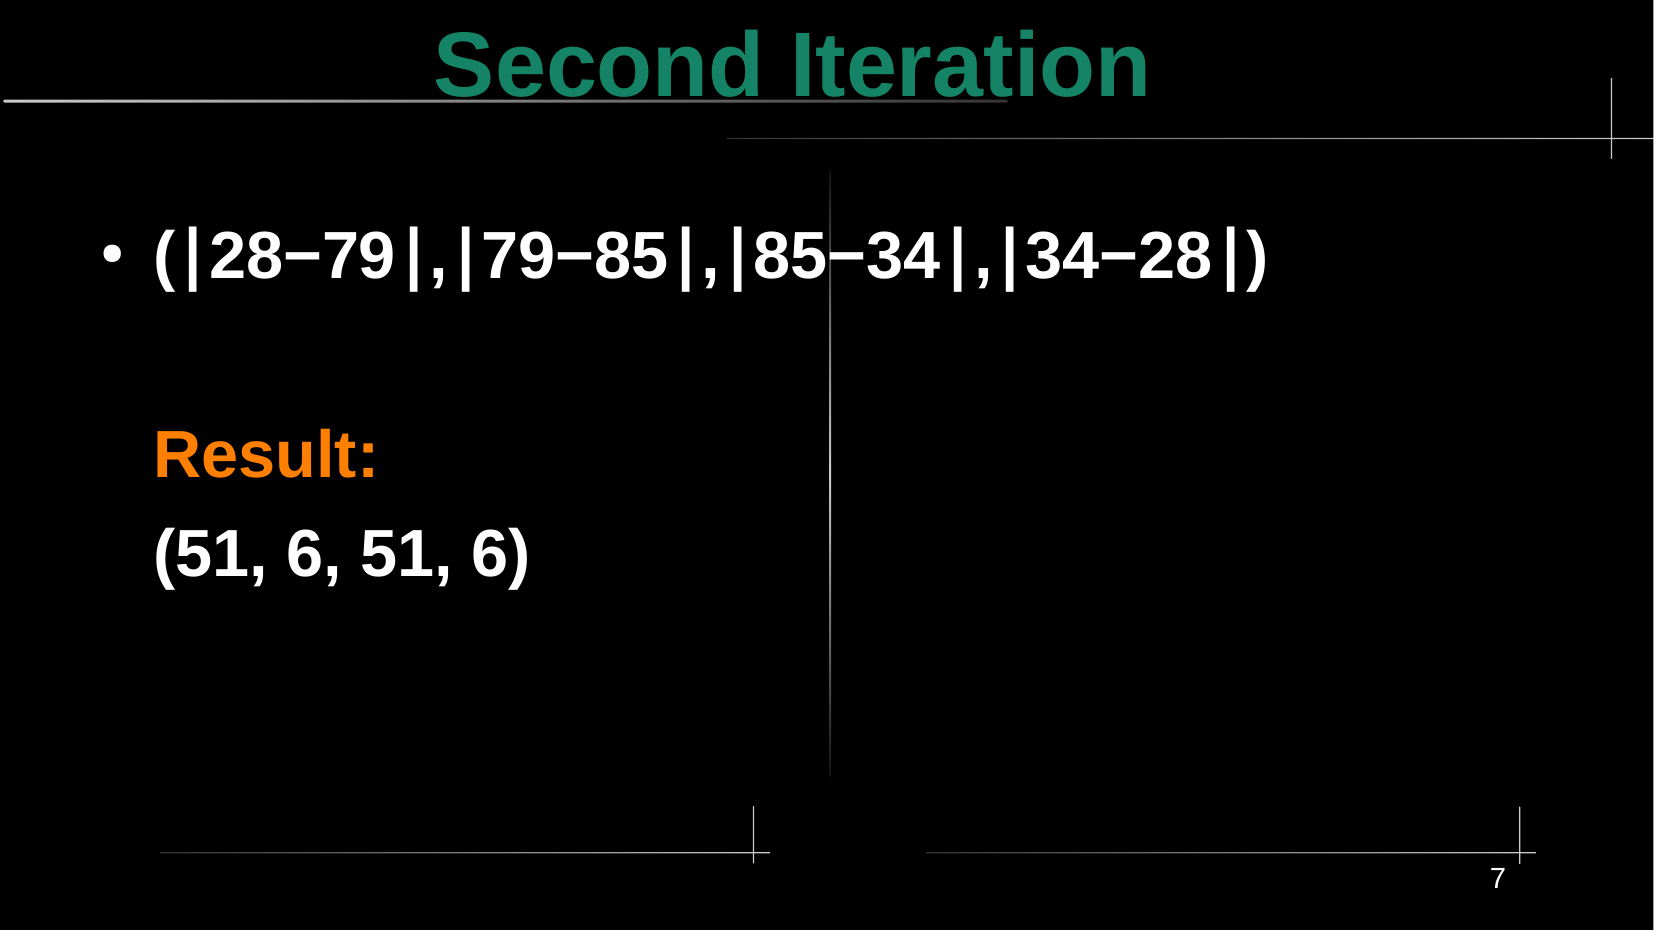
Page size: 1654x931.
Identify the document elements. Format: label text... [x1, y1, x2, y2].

list (∣28−79∣,∣79−85∣,∣85−34∣,∣34−28∣) Result: (51, 6, 51, 6) [82, 217, 1538, 758]
title Second Iteration [23, 11, 1589, 119]
